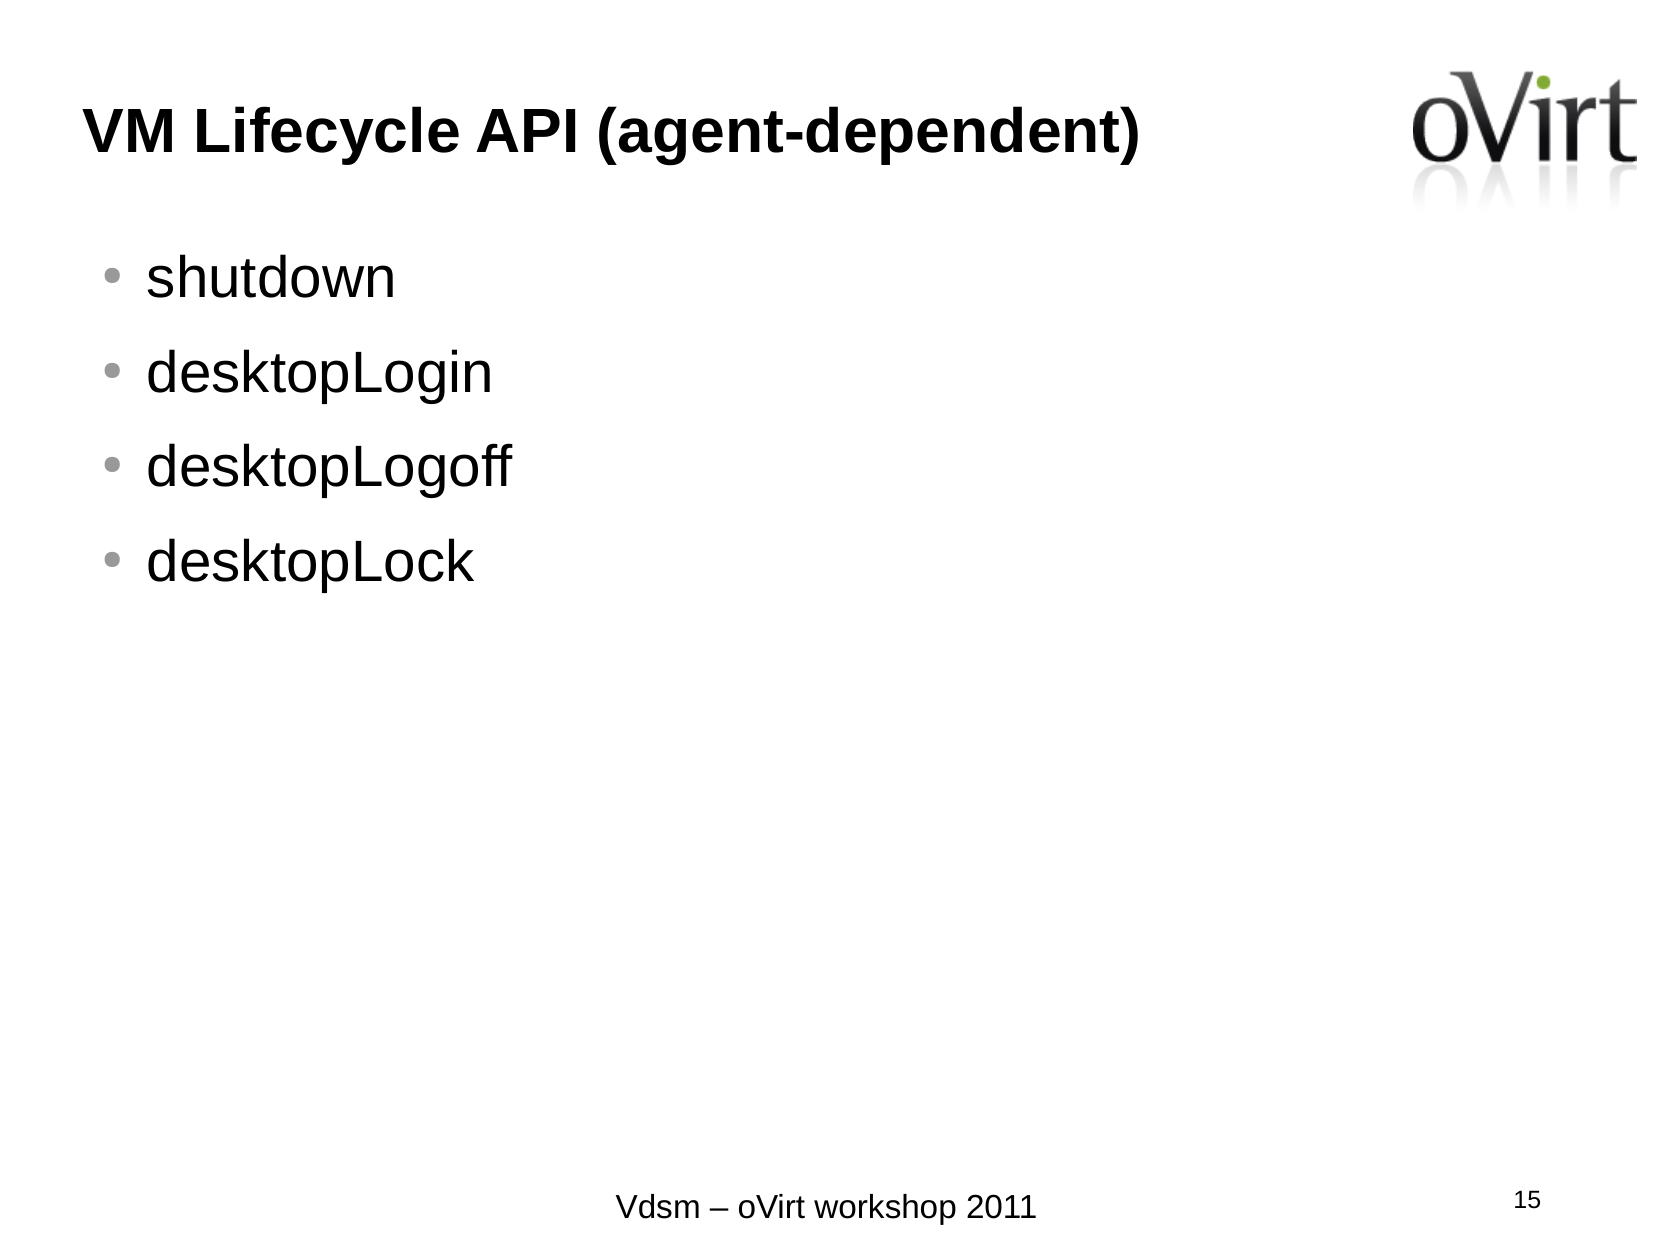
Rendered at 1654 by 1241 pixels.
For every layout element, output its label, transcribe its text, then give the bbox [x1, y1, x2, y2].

title VM Lifecycle API (agent-dependent) [82, 37, 1571, 226]
list shutdown desktopLogin desktopLogoff desktopLock [86, 244, 1576, 1039]
picture [1571, 63, 1637, 212]
